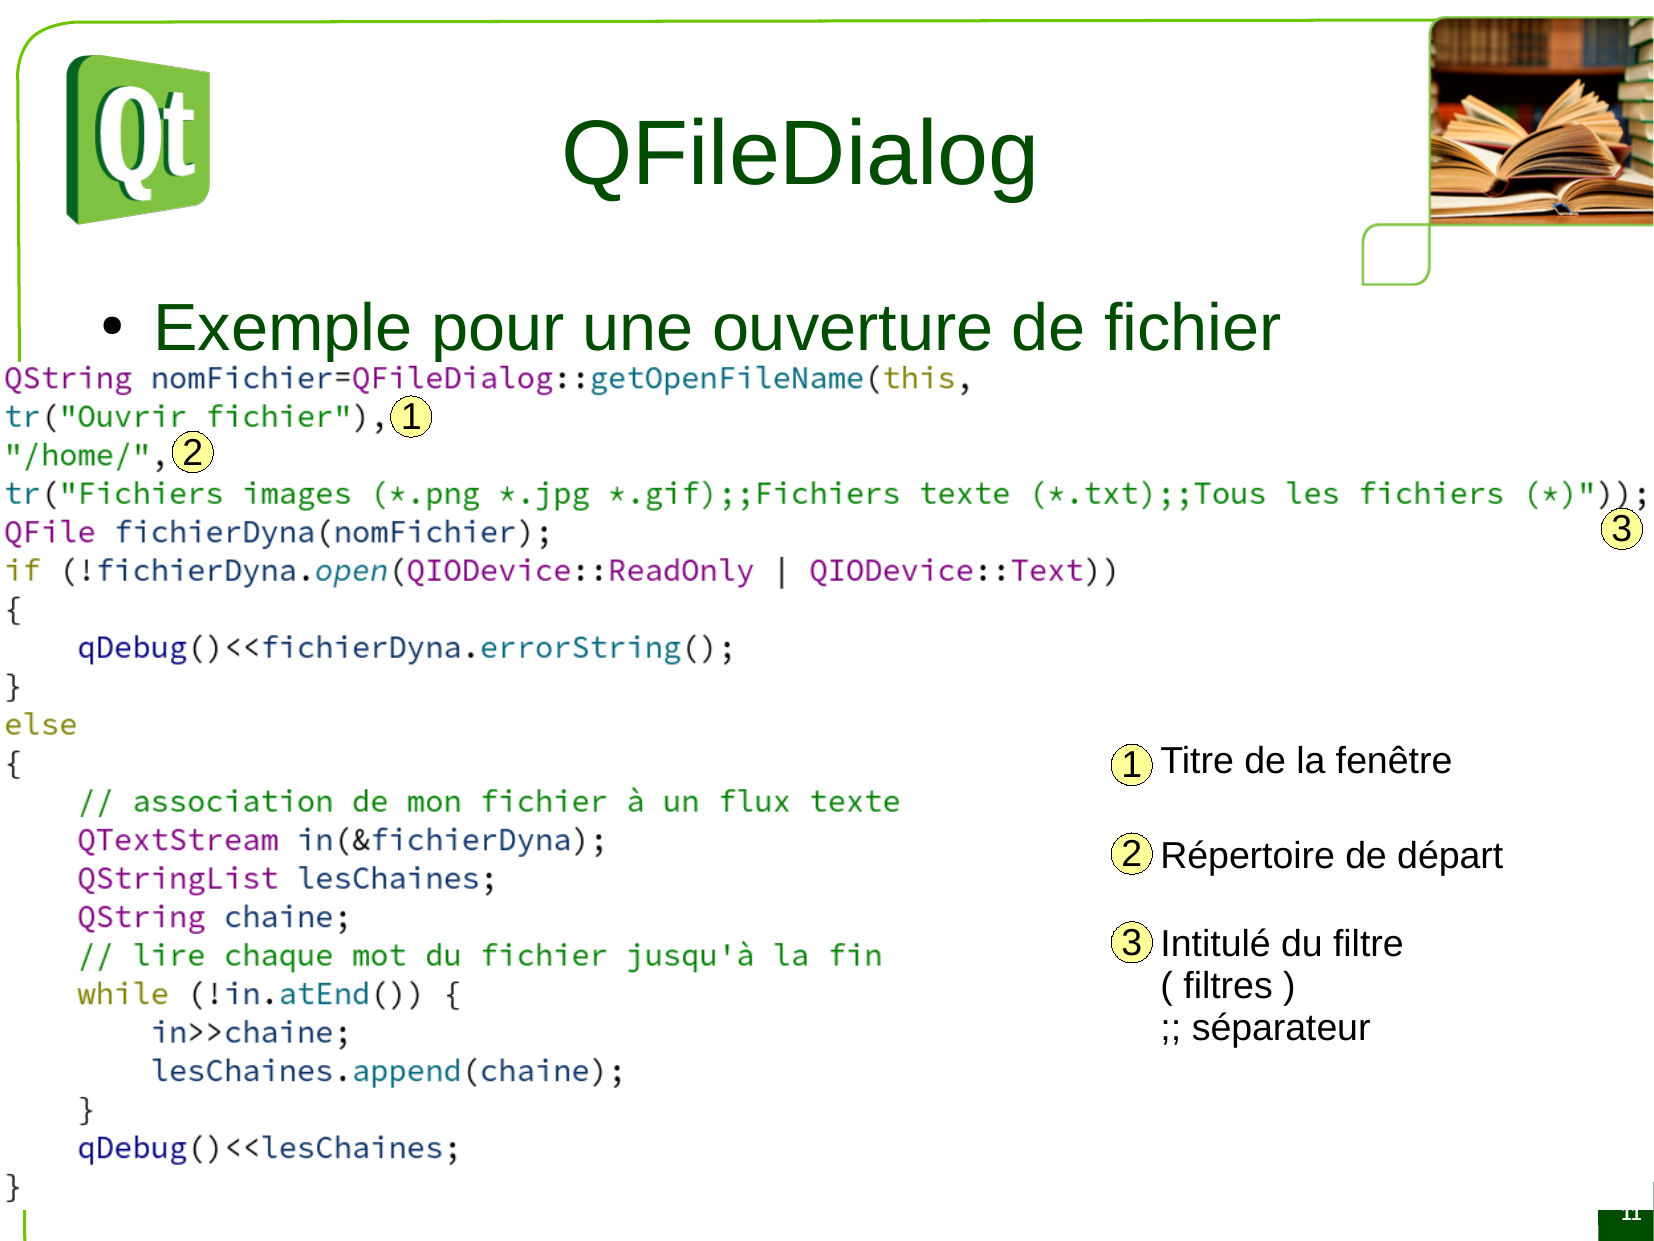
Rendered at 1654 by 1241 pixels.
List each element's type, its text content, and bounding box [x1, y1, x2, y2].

text_box 3 [1111, 921, 1145, 963]
text_box 3 [1601, 508, 1643, 550]
text_box 1 [1111, 744, 1145, 786]
text_box 2 [1111, 832, 1145, 875]
picture [0, 362, 1654, 1210]
text_box 2 [172, 431, 214, 473]
picture [66, 55, 210, 225]
list Exemple pour une ouverture de fichier [82, 290, 1571, 362]
text_box Répertoire de départ [1145, 826, 1530, 886]
text_box Intitulé du filtre ( filtres ) ;; séparateur [1145, 915, 1530, 1057]
title QFileDialog [263, 49, 1338, 257]
picture [1338, 5, 1654, 306]
text_box Titre de la fenêtre [1145, 732, 1530, 792]
text_box 1 [390, 395, 432, 438]
